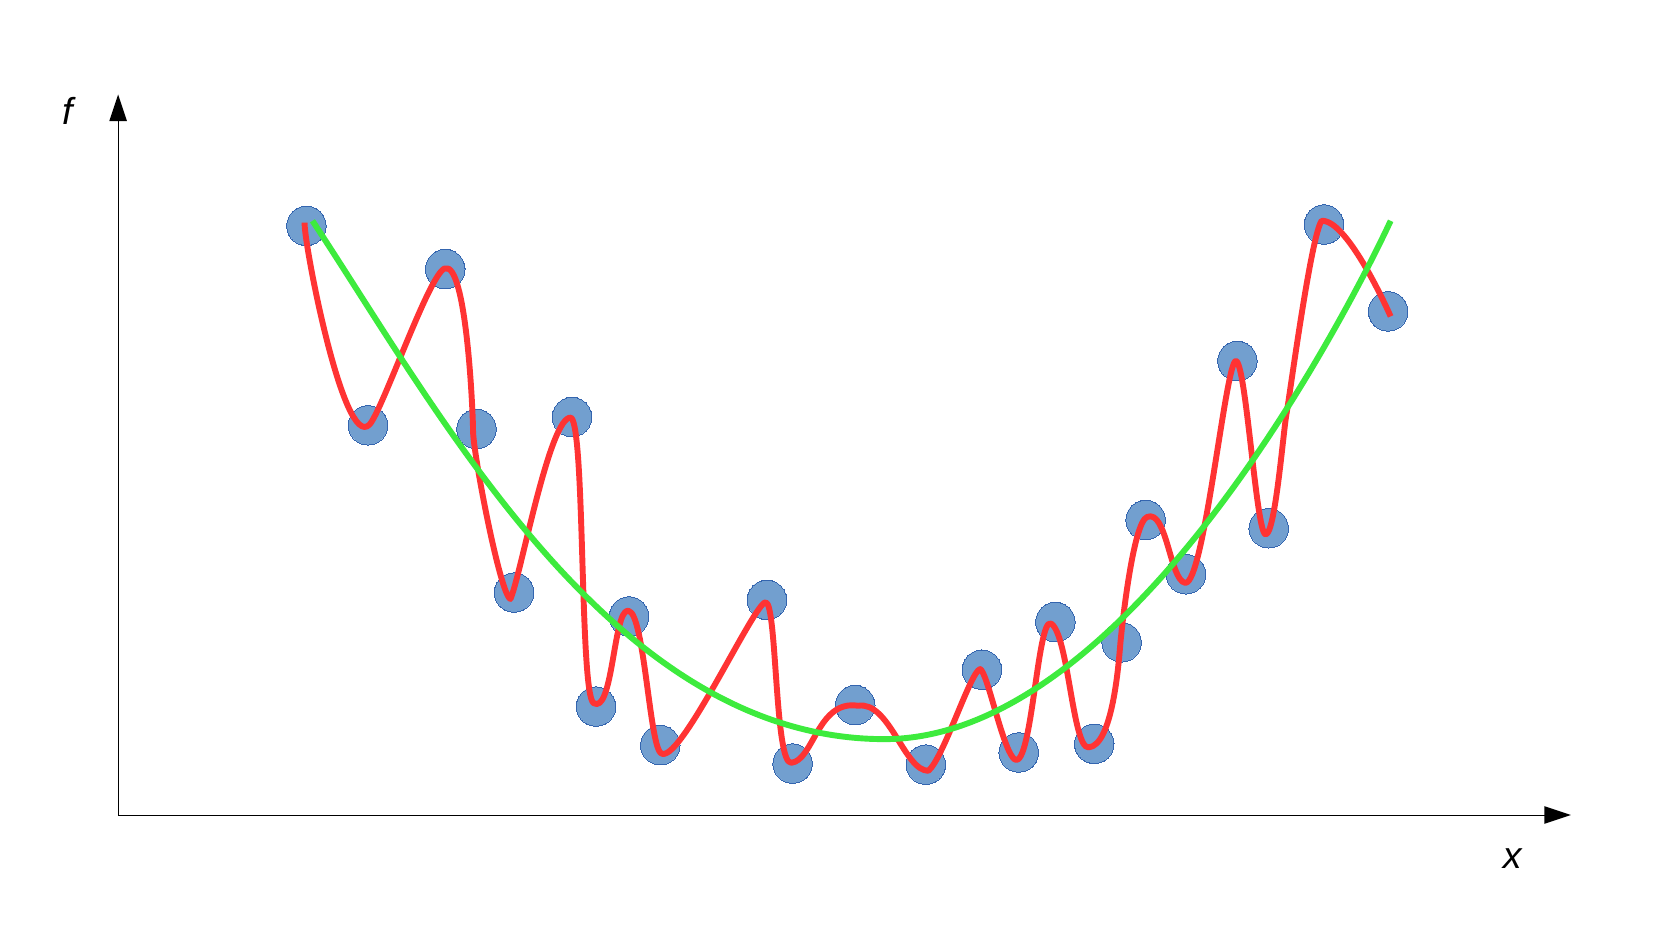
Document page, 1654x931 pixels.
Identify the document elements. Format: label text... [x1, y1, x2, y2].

text_box [1122, 623, 1142, 663]
text_box [1035, 602, 1076, 640]
text_box [552, 397, 592, 436]
text_box [1046, 628, 1057, 642]
text_box [1007, 732, 1024, 756]
text_box [772, 748, 813, 784]
text_box [747, 580, 787, 618]
text_box [656, 725, 678, 750]
text_box [1166, 560, 1206, 595]
text_box [640, 728, 681, 765]
text_box f [47, 82, 154, 140]
text_box [1217, 341, 1258, 379]
text_box [758, 608, 768, 620]
text_box [456, 410, 471, 448]
text_box [1233, 370, 1239, 381]
text_box [1248, 510, 1289, 549]
text_box [425, 249, 466, 283]
text_box [1082, 724, 1103, 744]
text_box [476, 409, 497, 449]
text_box [561, 422, 573, 437]
text_box [835, 685, 876, 706]
text_box [962, 649, 1002, 687]
text_box [1140, 520, 1160, 540]
text_box [1074, 730, 1115, 764]
text_box [576, 689, 616, 727]
text_box [1177, 554, 1194, 579]
text_box [1101, 628, 1118, 661]
text_box [354, 405, 375, 423]
text_box [286, 206, 327, 246]
text_box [494, 574, 534, 613]
text_box [910, 744, 938, 767]
text_box [998, 736, 1039, 773]
text_box [436, 272, 454, 289]
text_box [1262, 508, 1271, 527]
text_box [837, 709, 873, 725]
text_box [348, 411, 388, 446]
text_box [1125, 500, 1166, 536]
text_box [787, 743, 804, 759]
text_box [906, 754, 946, 785]
text_box [973, 675, 985, 690]
text_box [593, 686, 603, 700]
text_box [609, 596, 649, 632]
text_box [1368, 291, 1408, 332]
text_box [1304, 204, 1344, 241]
text_box [623, 615, 636, 636]
text_box x [1488, 826, 1595, 884]
text_box [504, 572, 515, 591]
text_box [1318, 225, 1340, 245]
